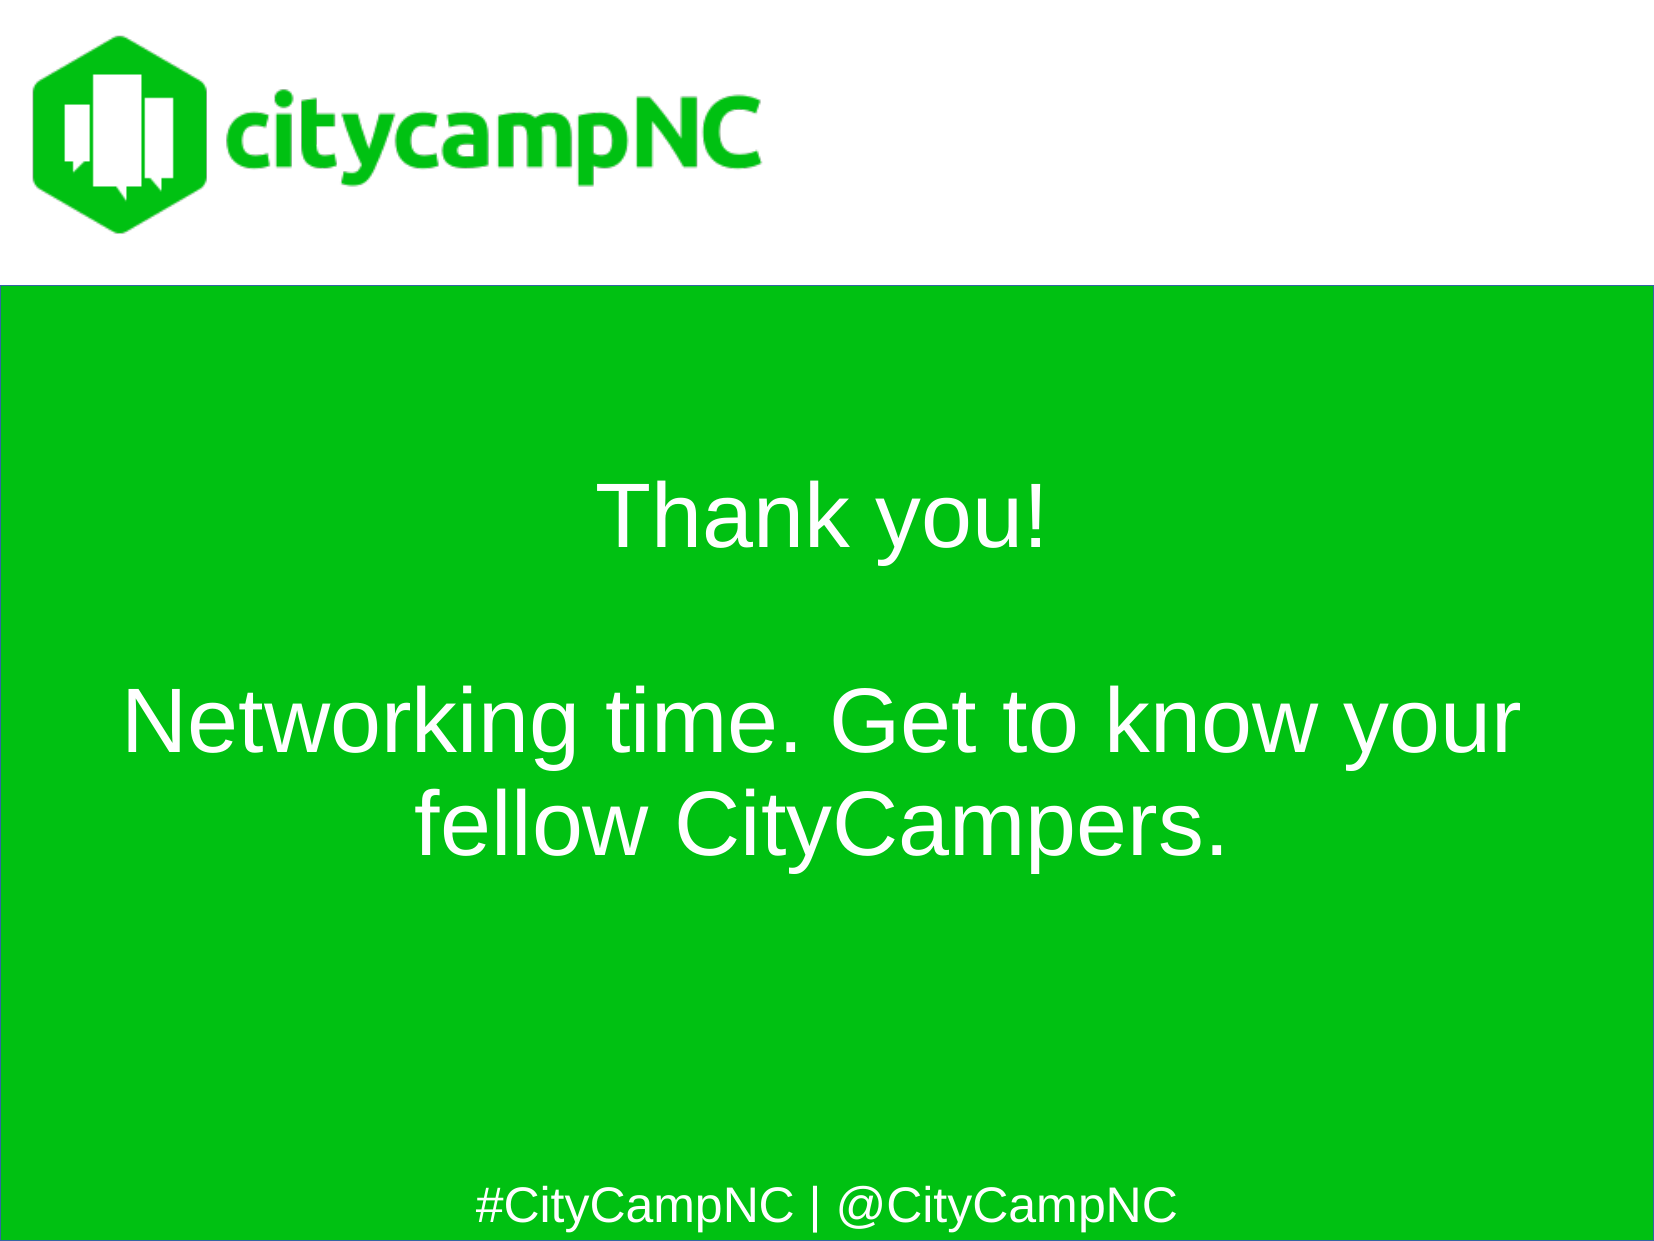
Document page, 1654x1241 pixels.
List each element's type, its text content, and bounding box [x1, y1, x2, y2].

picture [0, 3, 794, 267]
subtitle Thank you! Networking time. Get to know your fellow CityCampers. [75, 330, 1571, 1010]
